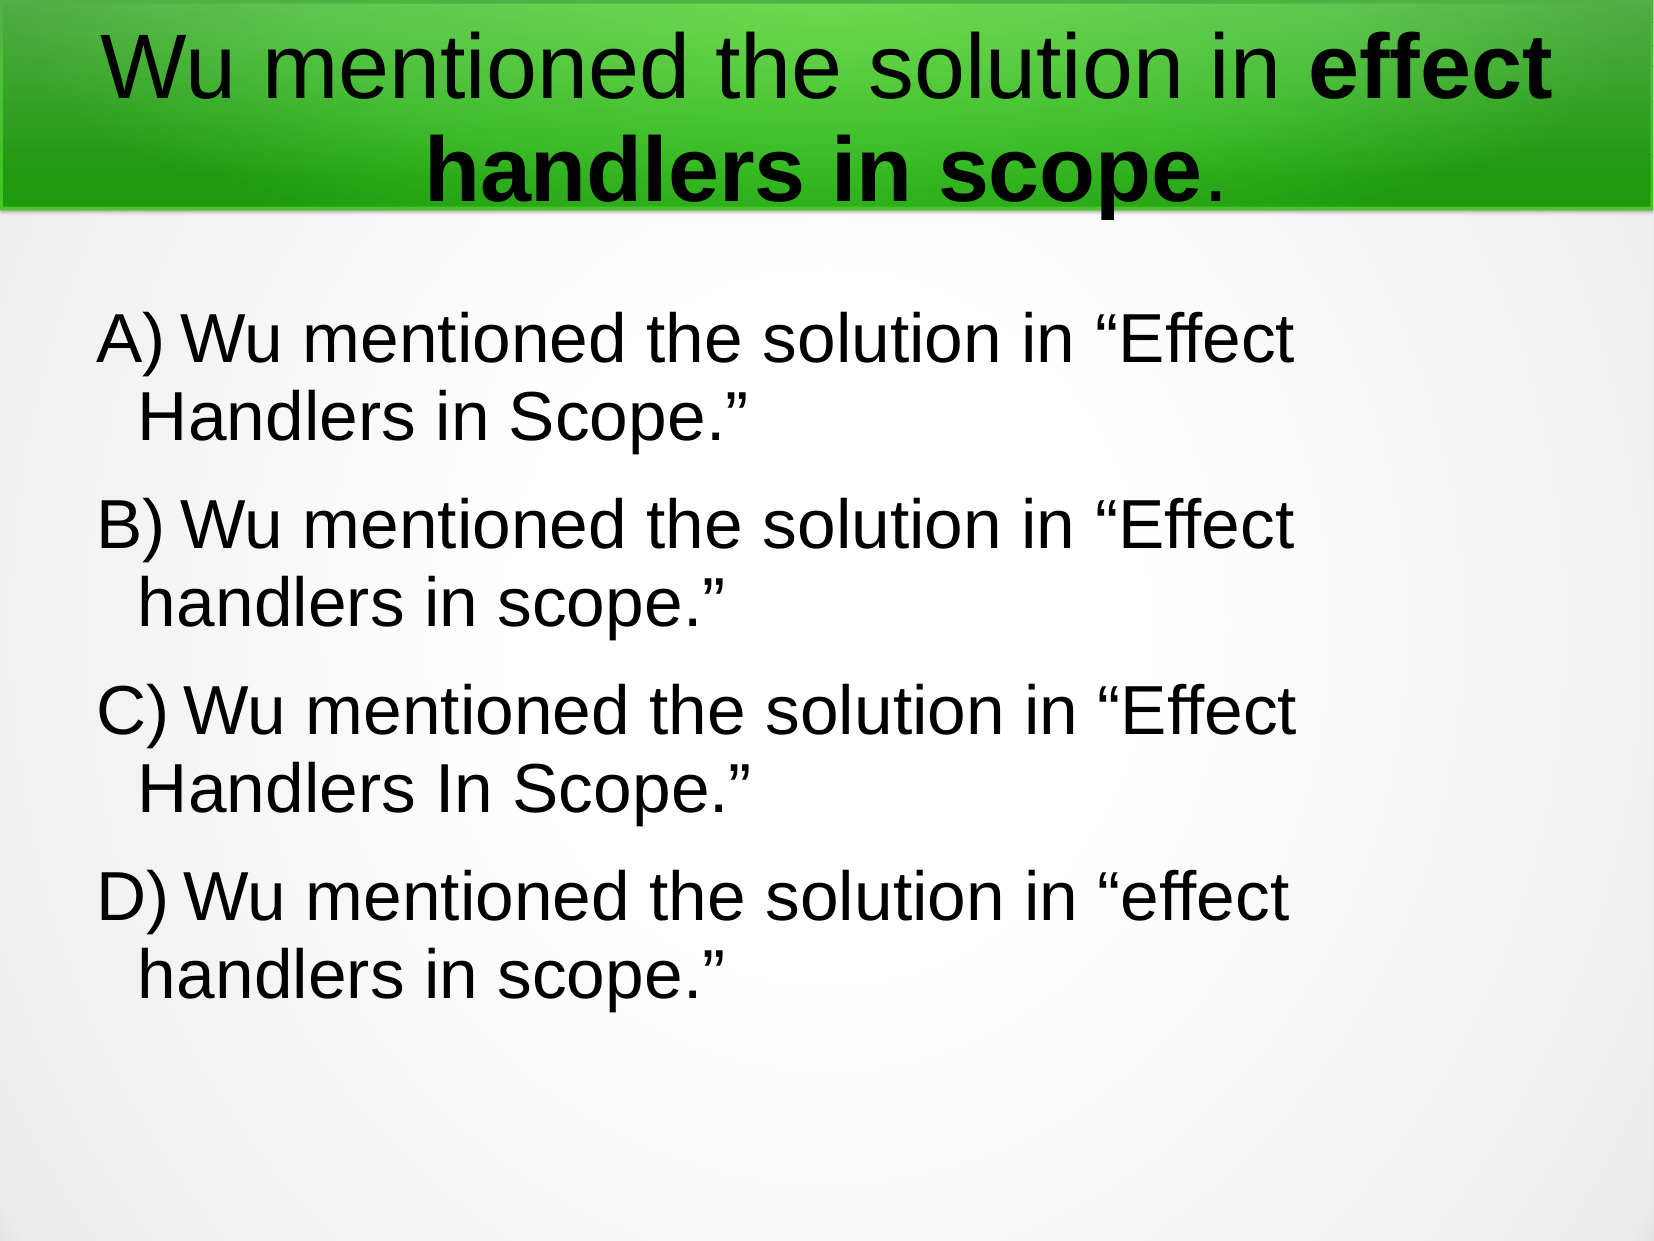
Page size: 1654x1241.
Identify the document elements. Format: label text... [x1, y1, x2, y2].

list Wu mentioned the solution in “Effect Handlers in Scope.” Wu mentioned the solution in “Effect handlers in scope.” Wu mentioned the solution in “Effect Handlers In Scope.” Wu mentioned the solution in “effect handlers in scope.” [82, 299, 1571, 1019]
title Wu mentioned the solution in effect handlers in scope. [82, 15, 1571, 221]
